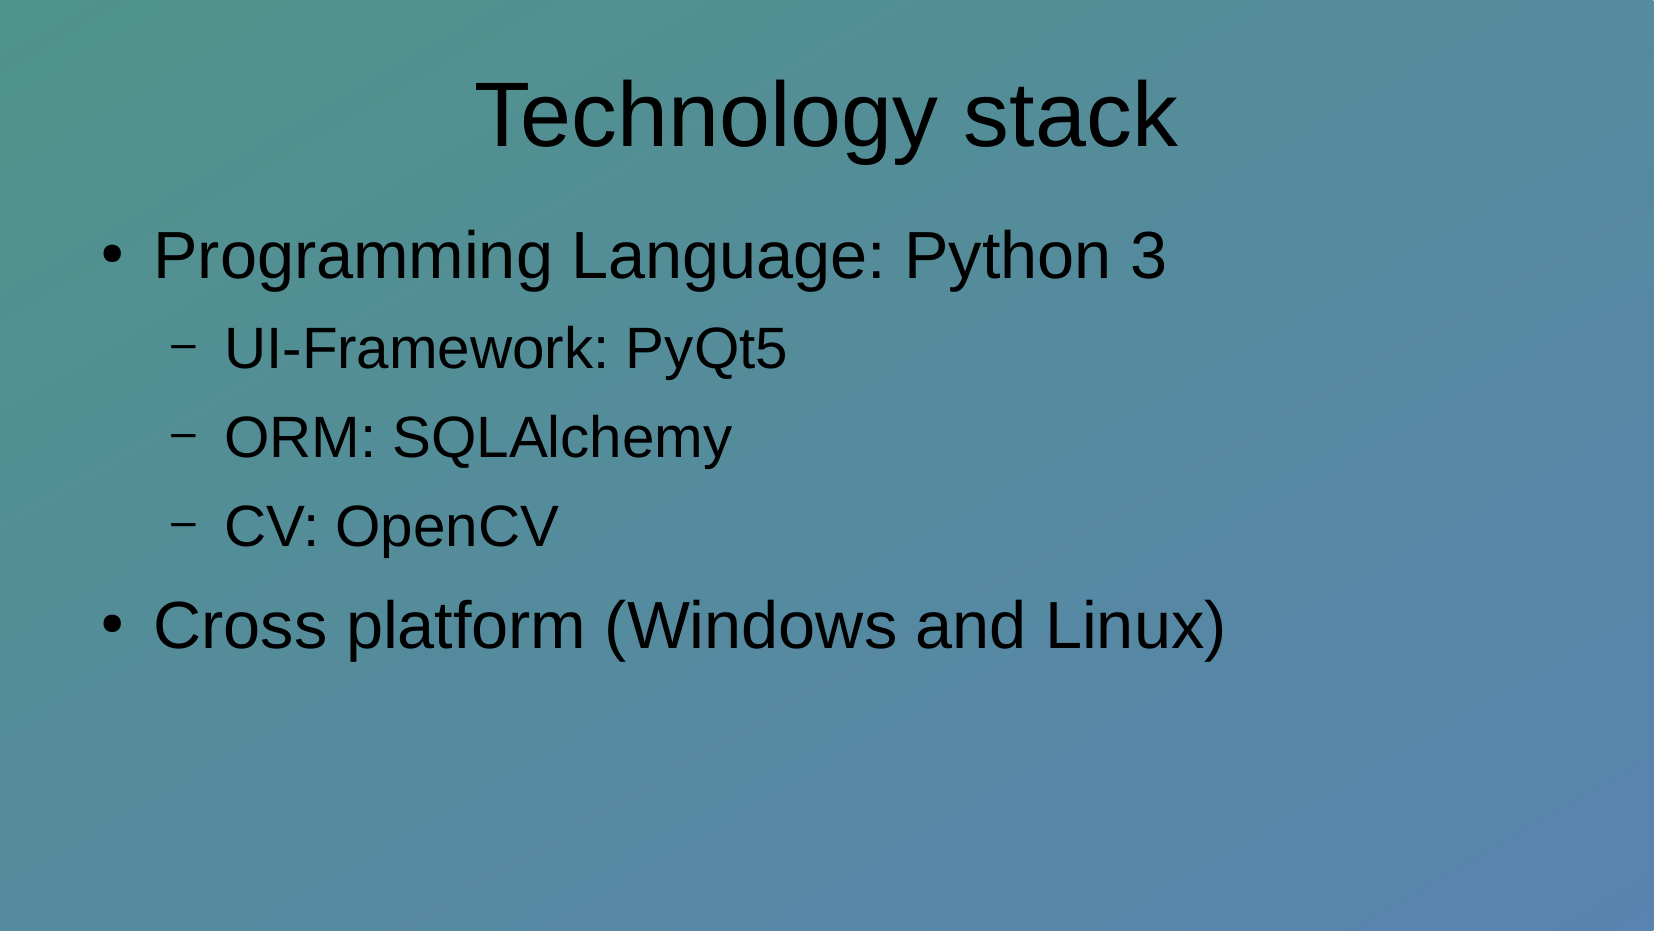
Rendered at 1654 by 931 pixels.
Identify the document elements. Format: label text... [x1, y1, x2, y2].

list Programming Language: Python 3 UI-Framework: PyQt5 ORM: SQLAlchemy CV: OpenCV Cross platform (Windows and Linux) [82, 217, 1571, 758]
title Technology stack [82, 37, 1571, 193]
